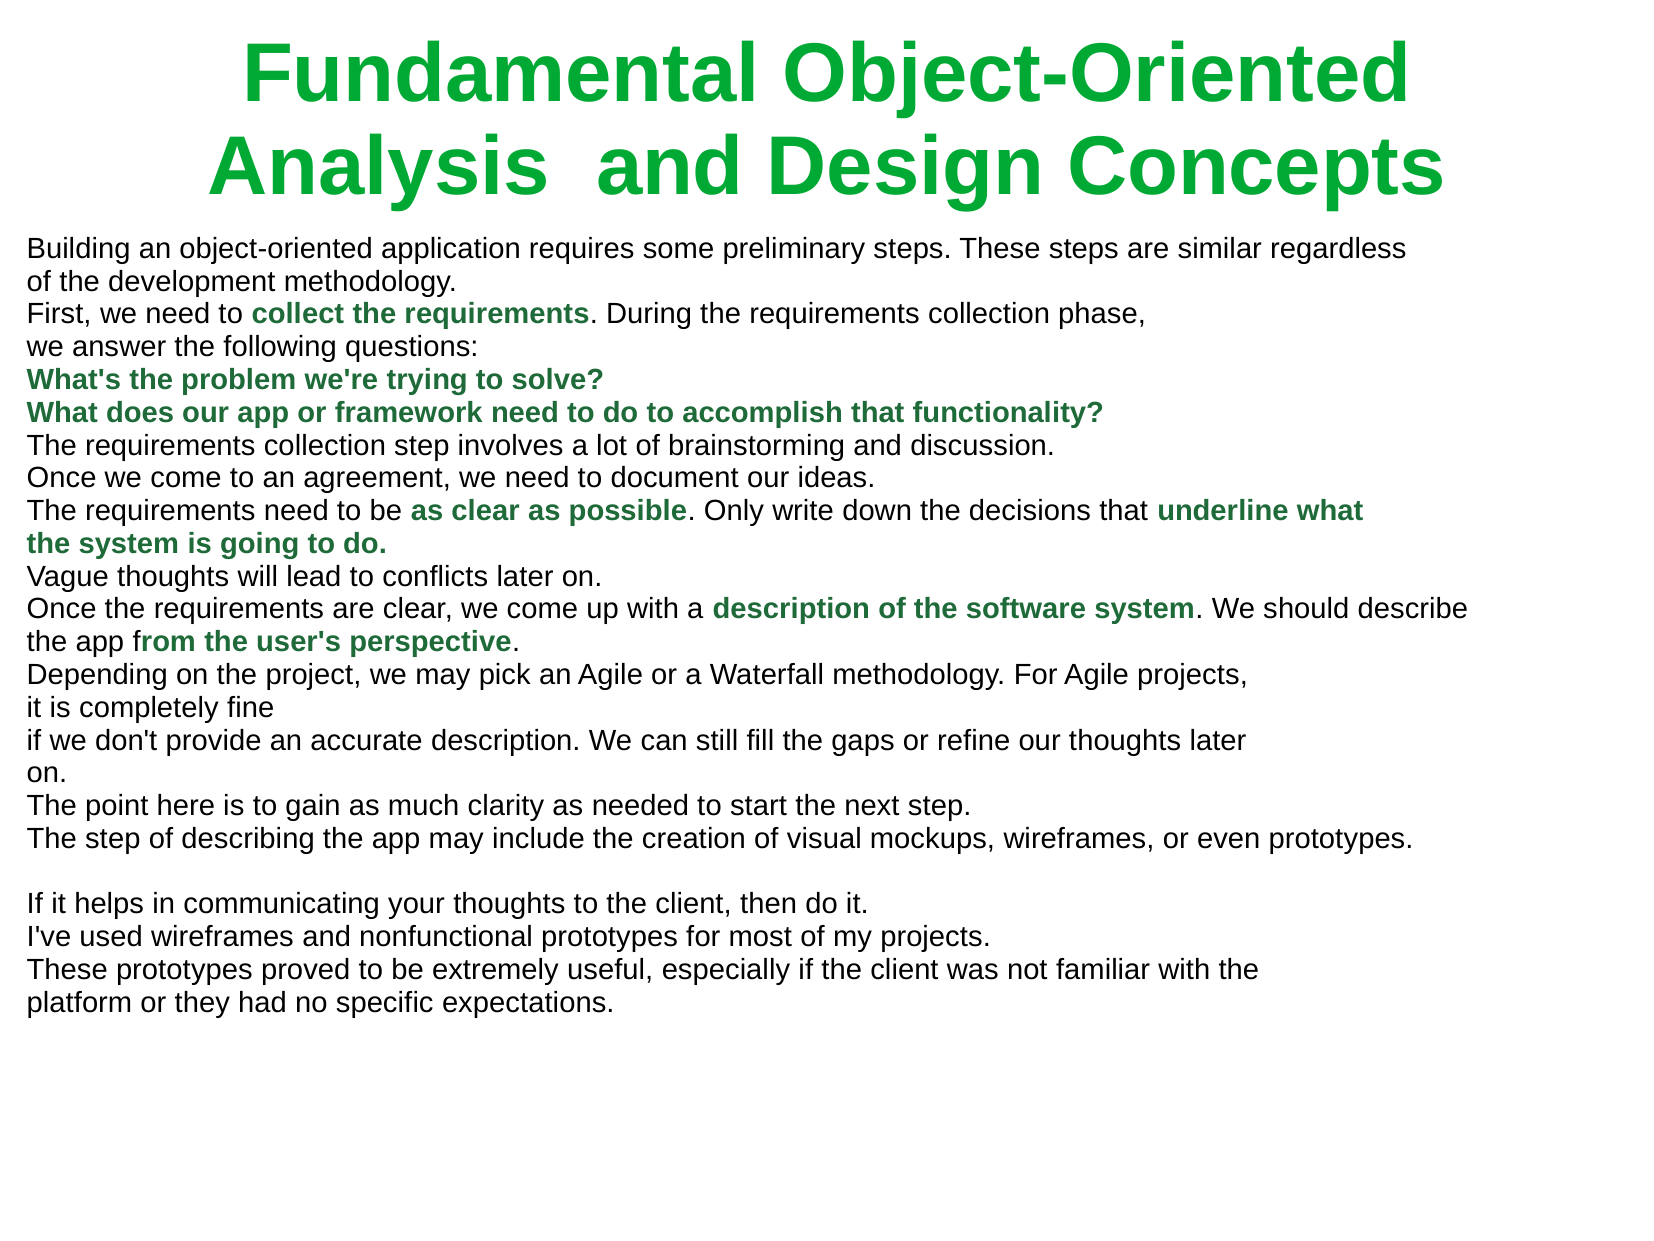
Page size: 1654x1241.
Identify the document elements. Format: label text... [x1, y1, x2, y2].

title Fundamental Object-Oriented Analysis and Design Concepts [83, 26, 1572, 213]
text_box Building an object-oriented application requires some preliminary steps. These steps are similar regardless of the development methodology. First, we need to collect the requirements. During the requirements collection phase, we answer the following questions: What's the problem we're trying to solve? What does our app or framework need to do to accomplish that functionality? The requirements collection step involves a lot of brainstorming and discussion. Once we come to an agreement, we need to document our ideas. The requirements need to be as clear as possible. Only write down the decisions that underline what the system is going to do. Vague thoughts will lead to conflicts later on. Once the requirements are clear, we come up with a description of the software system. We should describe the app from the user's perspective. Depending on the project, we may pick an Agile or a Waterfall methodology. For Agile projects, it is completely fine if we don't provide an accurate description. We can still fill the gaps or refine our thoughts later on. The point here is to gain as much clarity as needed to start the next step. The step of describing the app may include the creation of visual mockups, wireframes, or even prototypes. If it helps in communicating your thoughts to the client, then do it. I've used wireframes and nonfunctional prototypes for most of my projects. These prototypes proved to be extremely useful, especially if the client was not familiar with the platform or they had no specific expectations. [11, 224, 1636, 1027]
